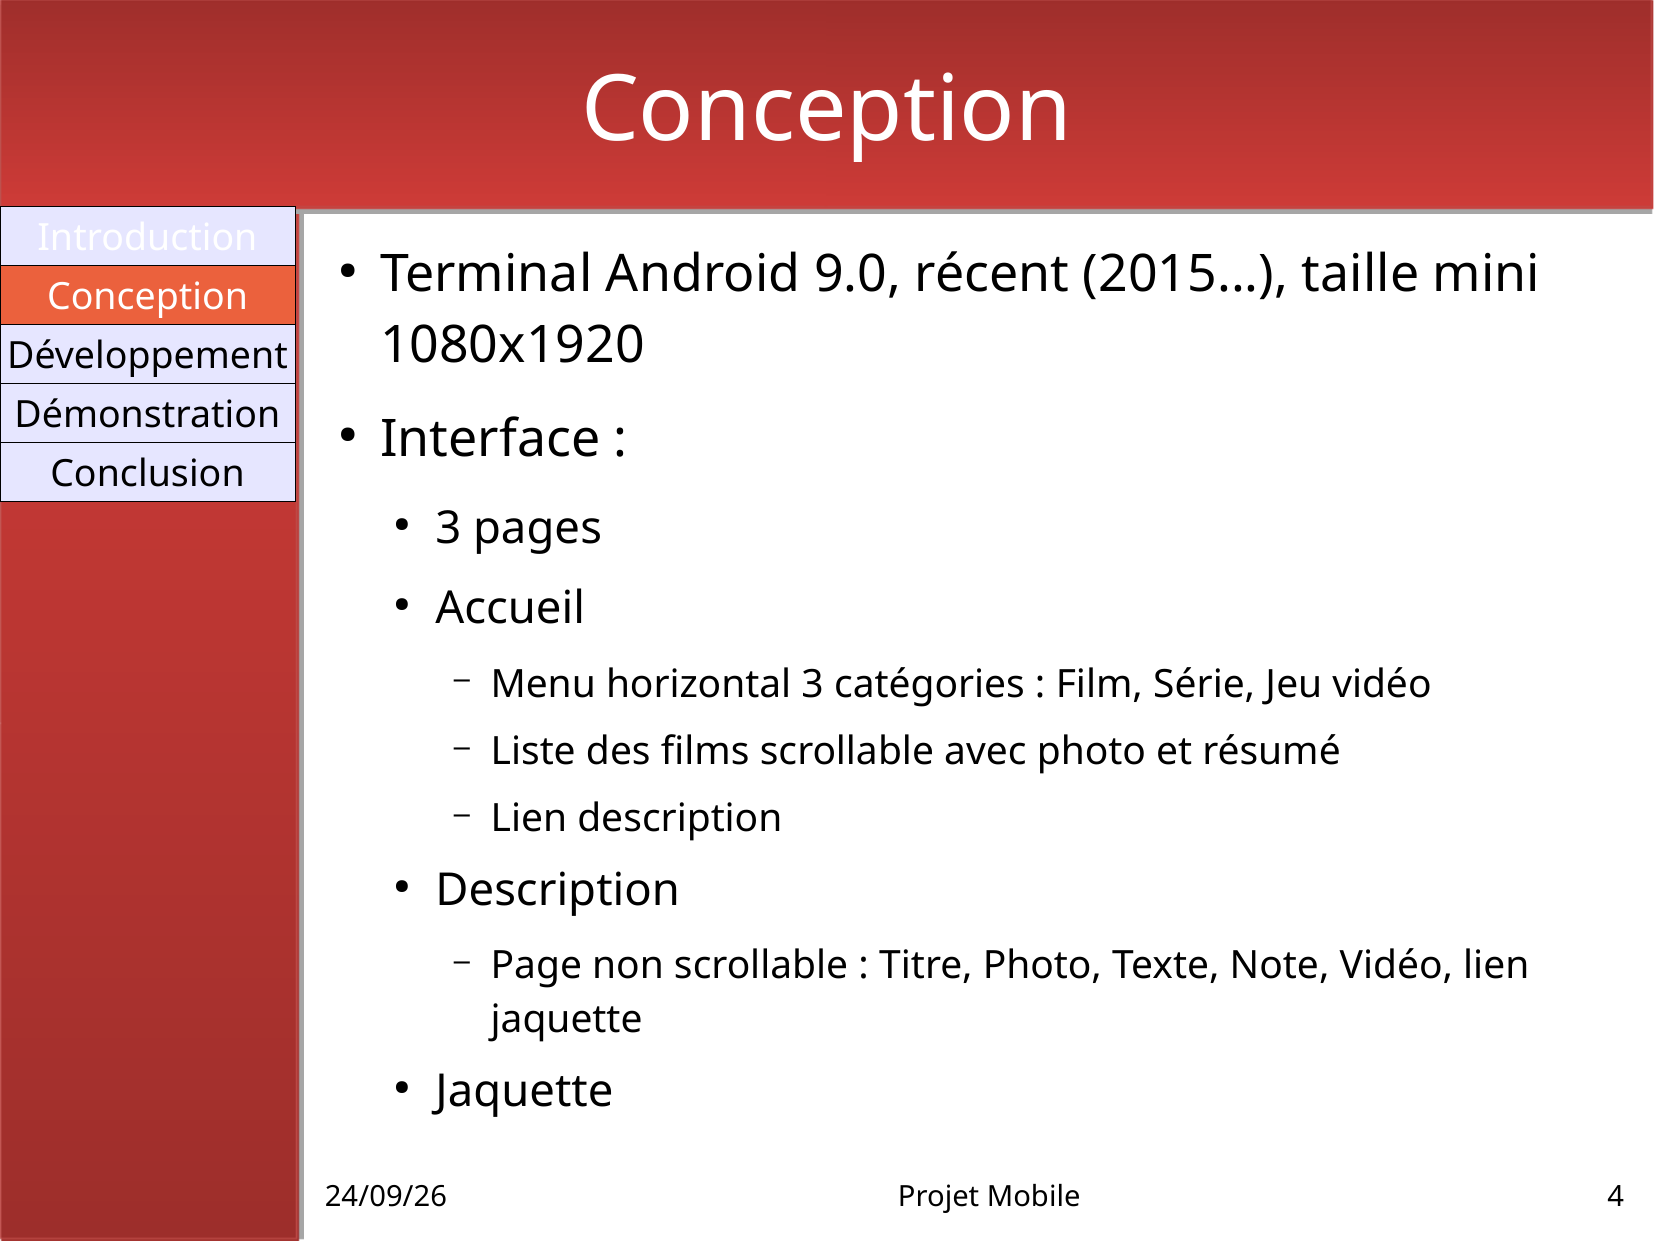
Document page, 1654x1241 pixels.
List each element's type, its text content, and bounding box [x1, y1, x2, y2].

text_box Développement [0, 324, 296, 383]
text_box Introduction [0, 206, 296, 265]
picture [0, 0, 1654, 1241]
title Conception [29, 31, 1625, 178]
text_box Démonstration [0, 383, 296, 442]
list Terminal Android 9.0, récent (2015...), taille mini 1080x1920 Interface : 3 pages Accueil Menu horizontal 3 catégories : Film, Série, Jeu vidéo Liste des films scrollable avec photo et résumé Lien description Description Page non scrollable : Titre, Photo, Texte, Note, Vidéo, lien jaquette Jaquette [324, 236, 1625, 1123]
text_box Conclusion [0, 442, 296, 502]
text_box Conception [0, 265, 296, 324]
